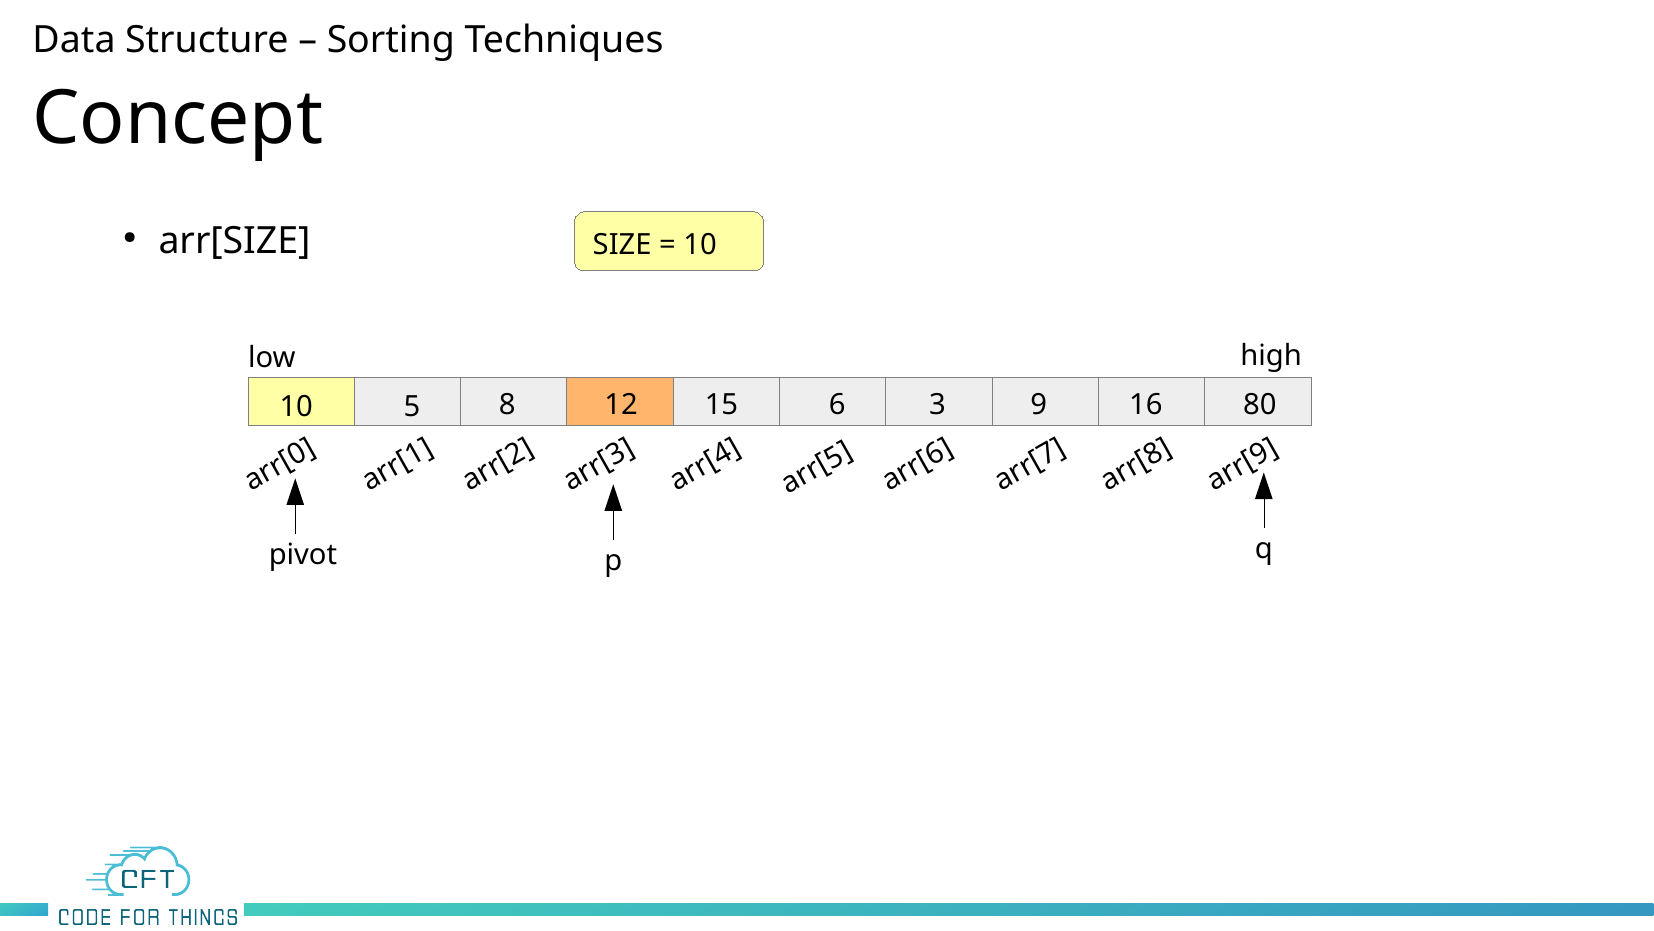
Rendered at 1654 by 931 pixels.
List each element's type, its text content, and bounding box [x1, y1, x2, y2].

text_box p [589, 531, 638, 581]
title Data Structure – Sorting Techniques Concept [32, 12, 1184, 166]
text_box [438, 377, 484, 426]
text_box 9 [1015, 376, 1083, 426]
text_box arr[5] [756, 404, 898, 520]
text_box 6 [814, 376, 863, 426]
text_box arr[2] [437, 404, 574, 517]
text_box arr[1] [336, 401, 473, 517]
text_box SIZE = 10 [577, 215, 758, 265]
text_box low [233, 328, 337, 378]
text_box 80 [1228, 377, 1296, 426]
text_box [1296, 377, 1312, 426]
text_box [332, 377, 388, 426]
text_box [1182, 377, 1228, 426]
text_box arr[7] [971, 404, 1111, 517]
text_box arr[3] [537, 426, 680, 517]
text_box [762, 377, 814, 426]
text_box arr[0] [218, 426, 360, 517]
text_box [1083, 377, 1114, 426]
text_box q [1240, 519, 1289, 569]
text_box arr[4] [647, 411, 786, 517]
text_box 10 [264, 378, 332, 428]
text_box arr[SIZE] [108, 205, 353, 272]
text_box [574, 211, 764, 271]
text_box 5 [388, 377, 438, 428]
text_box 16 [1114, 376, 1182, 426]
text_box arr[8] [1079, 401, 1213, 517]
text_box [551, 377, 589, 426]
text_box [248, 378, 264, 426]
text_box pivot [253, 525, 358, 575]
text_box high [1225, 327, 1329, 377]
text_box arr[6] [863, 401, 999, 517]
text_box 12 [589, 376, 657, 426]
text_box 3 [914, 376, 963, 426]
picture [59, 846, 237, 925]
text_box 15 [690, 376, 762, 426]
text_box [657, 377, 690, 426]
text_box arr[9] [1181, 405, 1323, 517]
text_box [963, 377, 1015, 426]
text_box [863, 377, 914, 426]
text_box 8 [484, 376, 551, 426]
